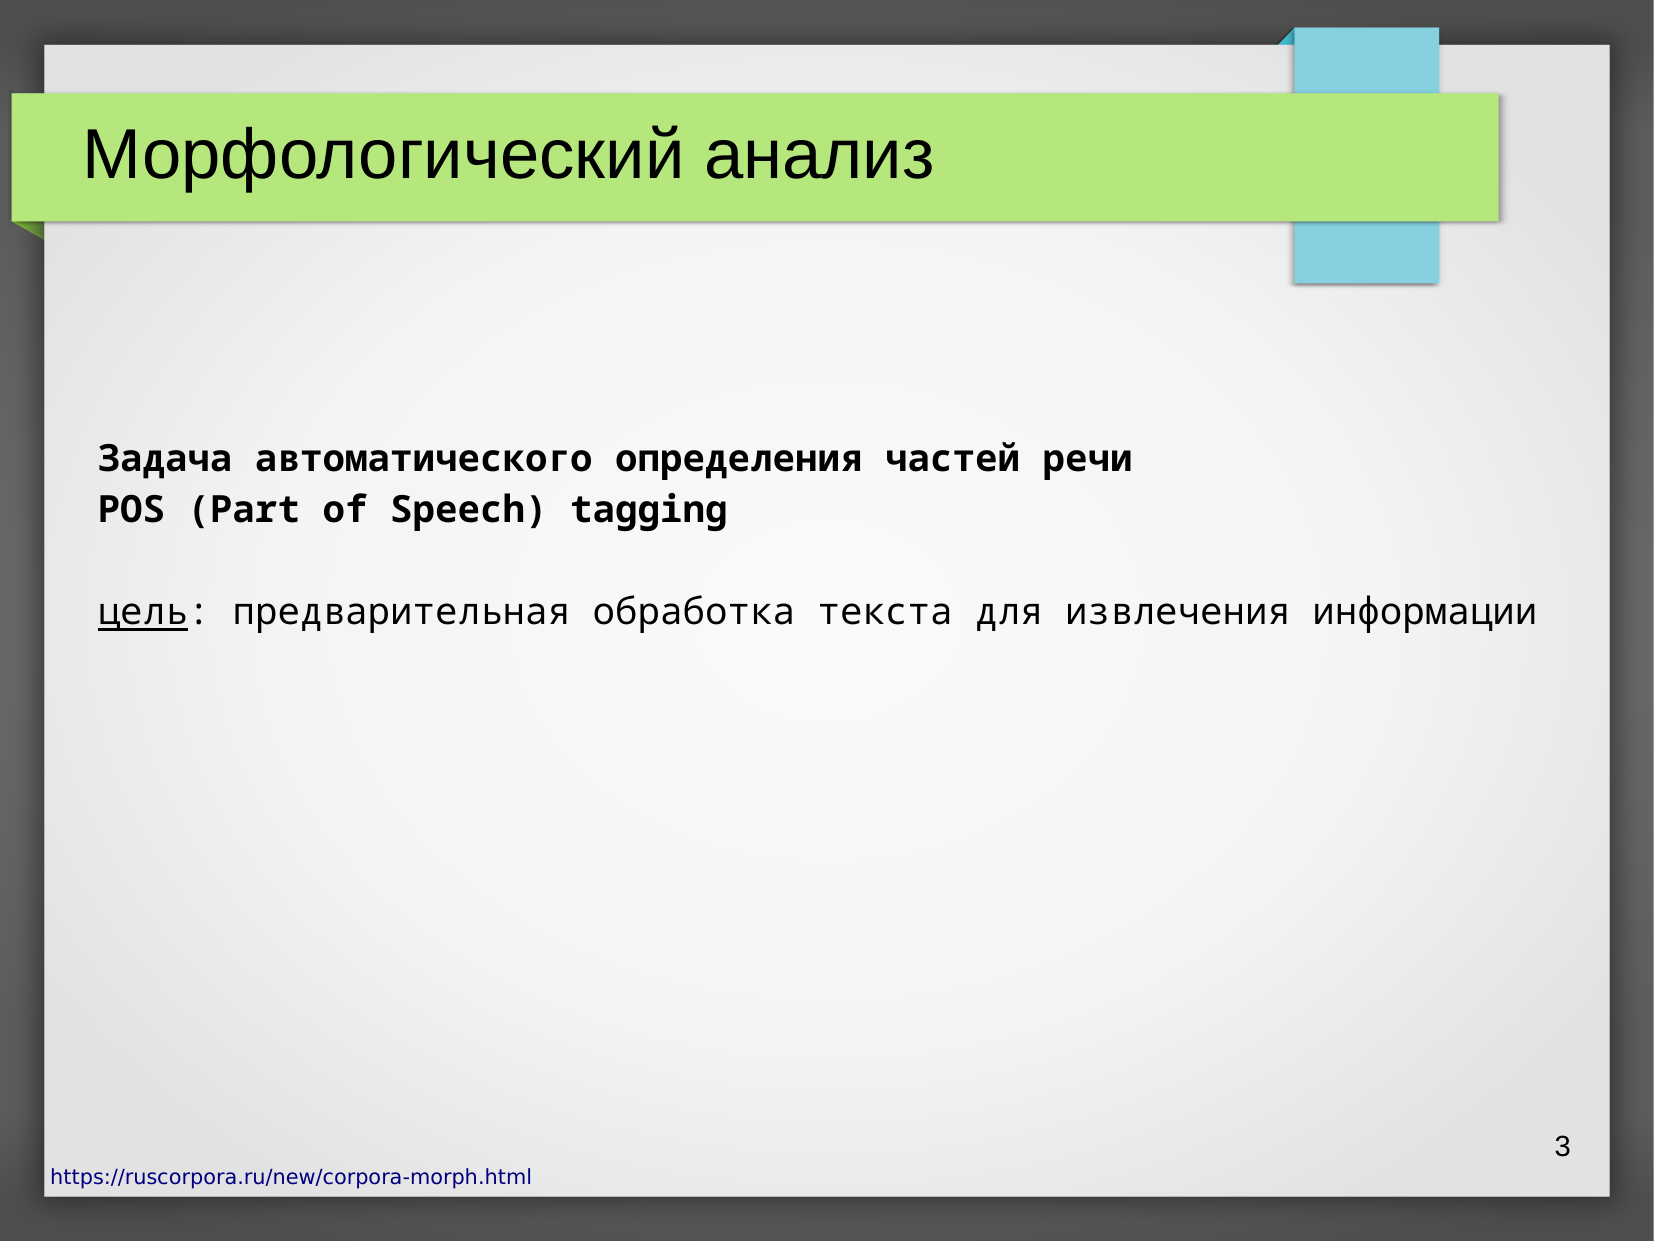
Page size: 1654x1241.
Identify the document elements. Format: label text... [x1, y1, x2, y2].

text_box Задача автоматического определения частей речи POS (Part of Speech) tagging цель: предварительная обработка текста для извлечения информации [82, 424, 1571, 788]
text_box https://ruscorpora.ru/new/corpora-morph.html [35, 1157, 735, 1197]
picture [0, 0, 1654, 1241]
title Морфологический анализ [82, 114, 993, 194]
